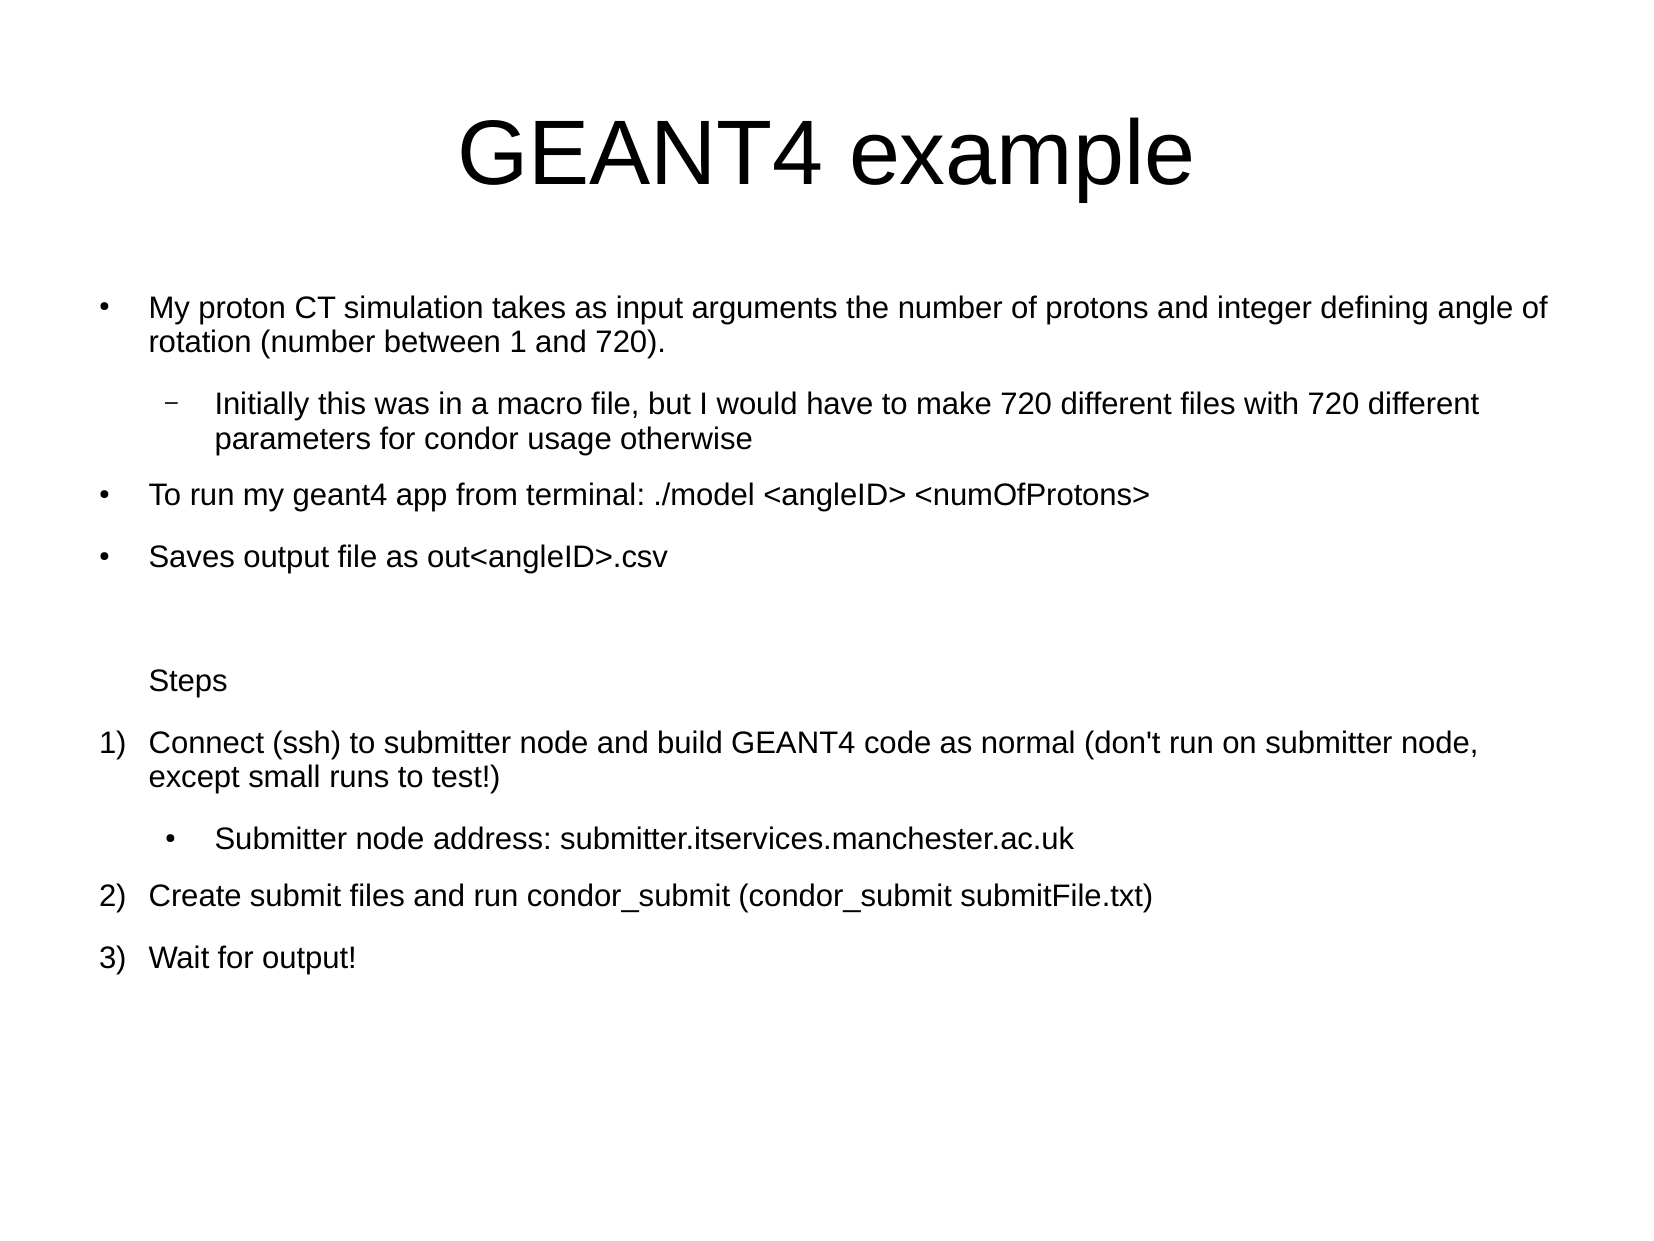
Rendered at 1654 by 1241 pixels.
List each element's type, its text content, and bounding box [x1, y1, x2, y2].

list My proton CT simulation takes as input arguments the number of protons and integer defining angle of rotation (number between 1 and 720). Initially this was in a macro file, but I would have to make 720 different files with 720 different parameters for condor usage otherwise To run my geant4 app from terminal: ./model <angleID> <numOfProtons> Saves output file as out<angleID>.csv Steps Connect (ssh) to submitter node and build GEANT4 code as normal (don't run on submitter node, except small runs to test!) Submitter node address: submitter.itservices.manchester.ac.uk Create submit files and run condor_submit (condor_submit submitFile.txt) Wait for output! [82, 290, 1571, 1010]
title GEANT4 example [82, 49, 1571, 257]
